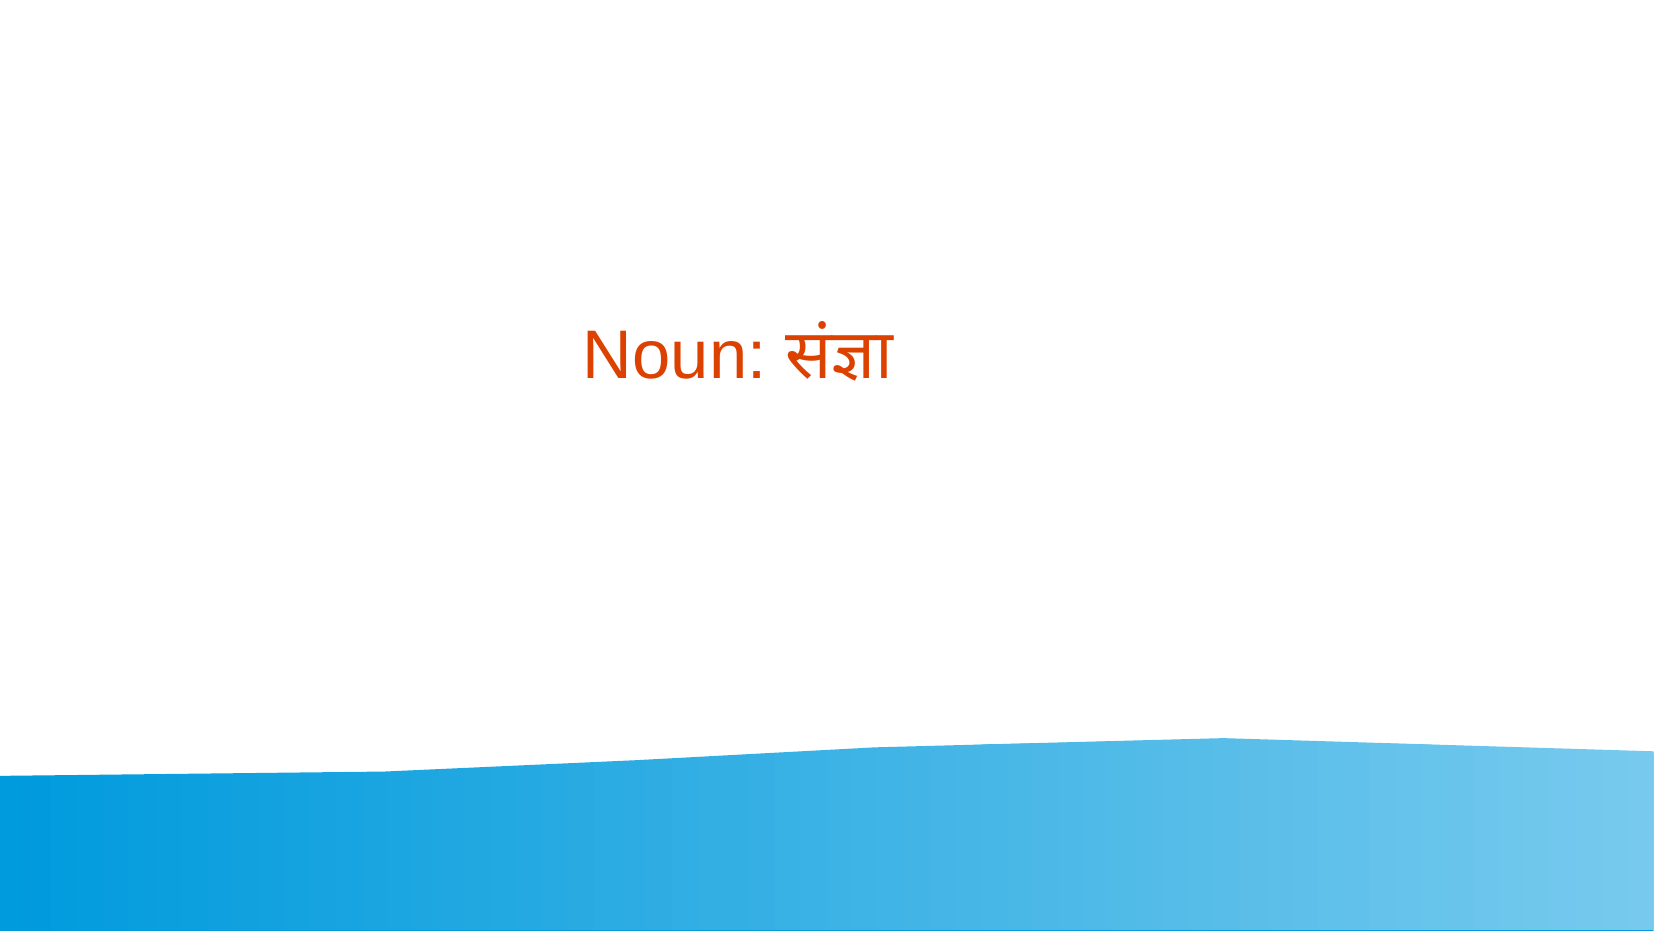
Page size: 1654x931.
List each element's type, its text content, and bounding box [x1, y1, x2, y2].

title Noun: संज्ञा [0, 265, 1477, 443]
